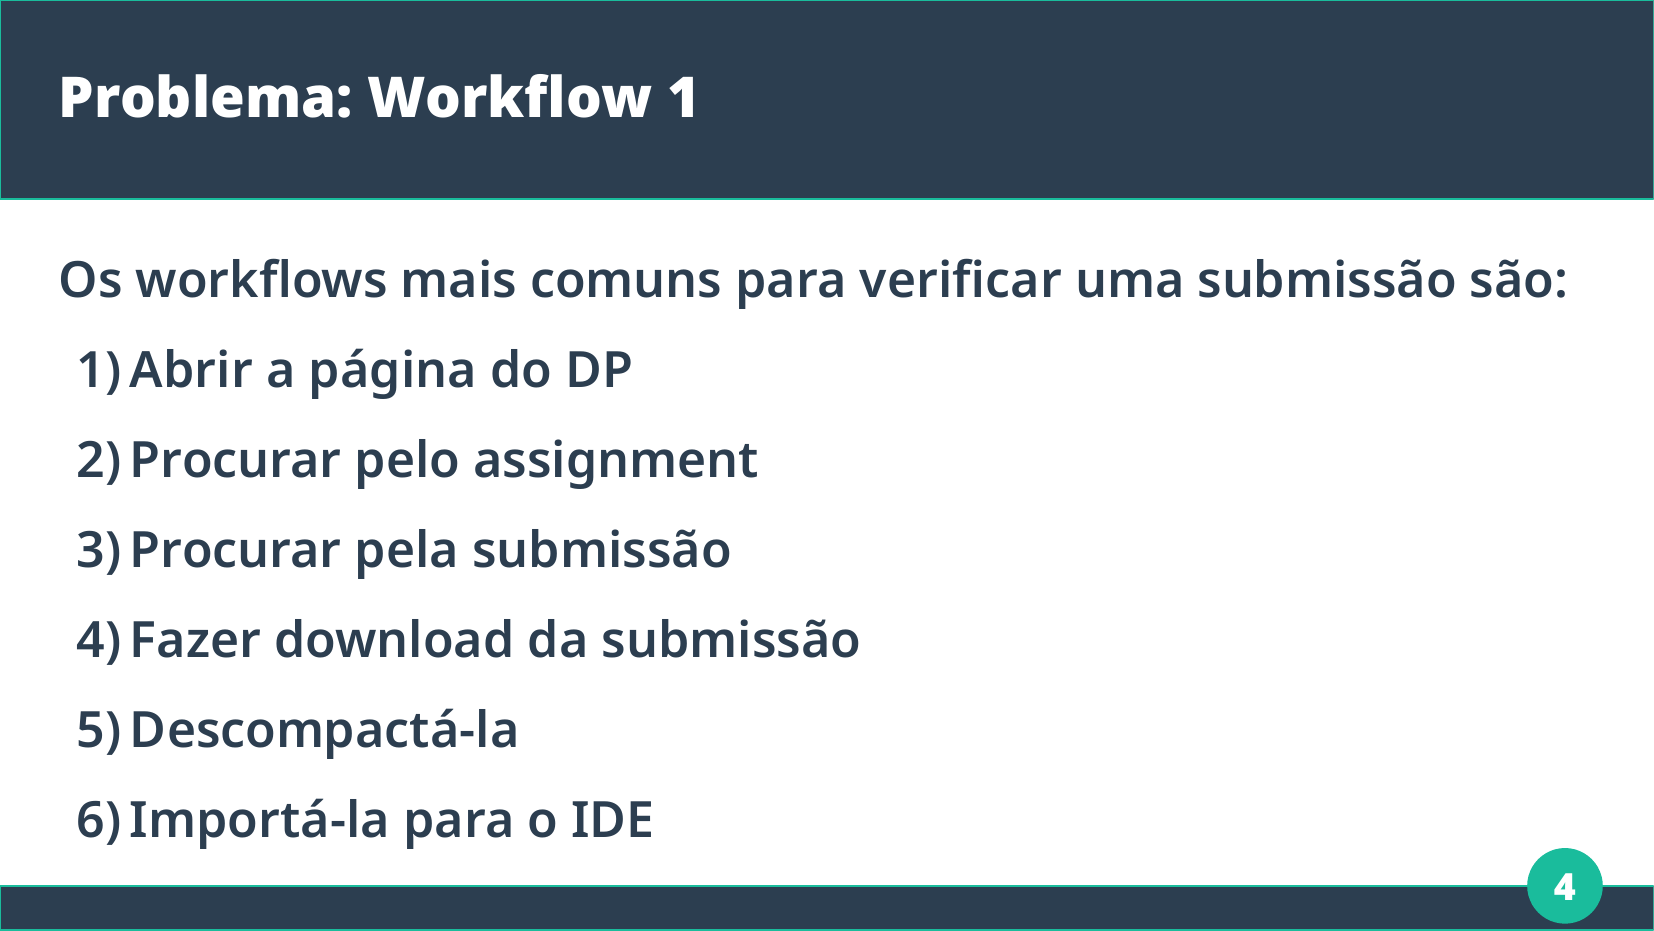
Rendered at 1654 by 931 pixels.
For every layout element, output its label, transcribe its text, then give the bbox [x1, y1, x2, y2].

list Os workflows mais comuns para verificar uma submissão são: Abrir a página do DP Procurar pelo assignment Procurar pela submissão Fazer download da submissão Descompactá-la Importá-la para o IDE [59, 243, 1595, 864]
title Problema: Workflow 1 [59, 37, 1595, 155]
